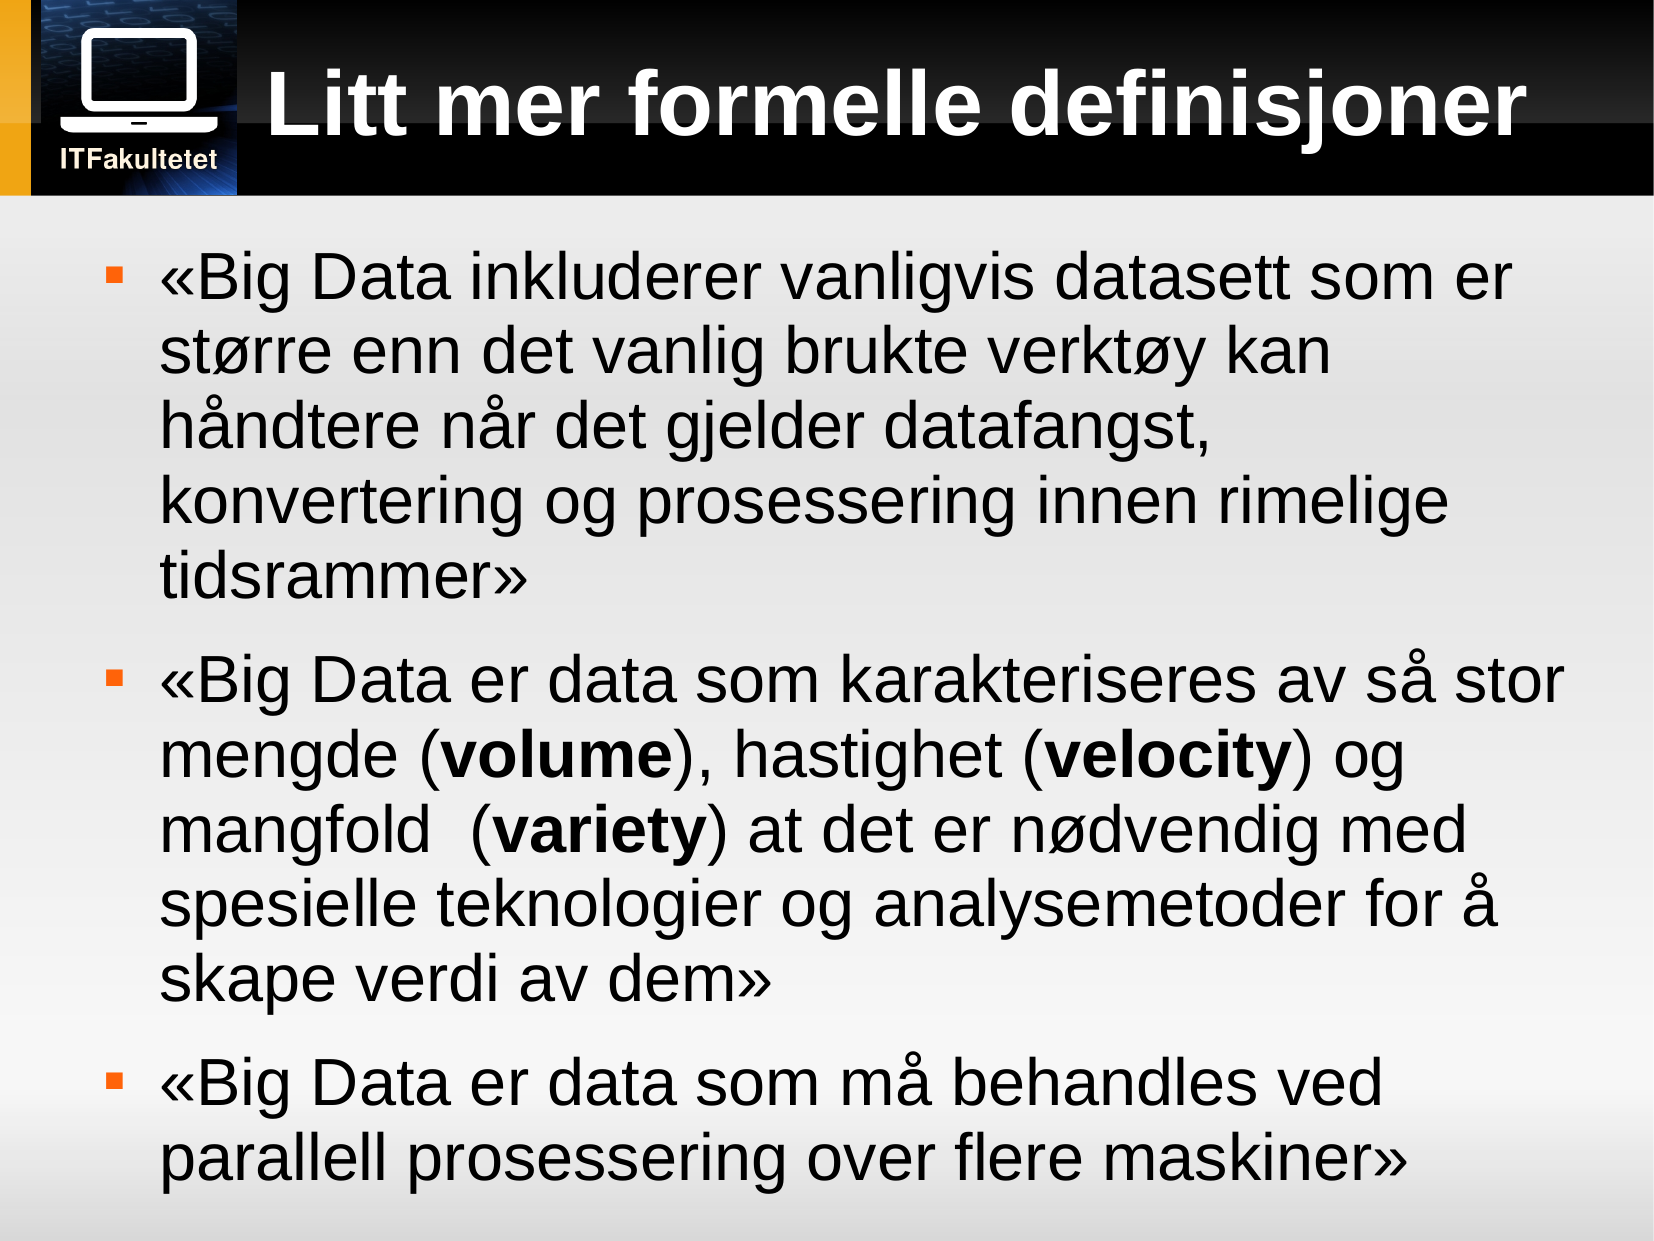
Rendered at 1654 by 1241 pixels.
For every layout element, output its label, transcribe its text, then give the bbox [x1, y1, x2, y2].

list «Big Data inkluderer vanligvis datasett som er større enn det vanlig brukte verktøy kan håndtere når det gjelder datafangst, konvertering og prosessering innen rimelige tidsrammer» «Big Data er data som karakteriseres av så stor mengde (volume), hastighet (velocity) og mangfold (variety) at det er nødvendig med spesielle teknologier og analysemetoder for å skape verdi av dem» «Big Data er data som må behandles ved parallell prosessering over flere maskiner» [88, 238, 1577, 1241]
picture [0, 0, 1654, 1241]
title Litt mer formelle definisjoner [265, 0, 1565, 208]
